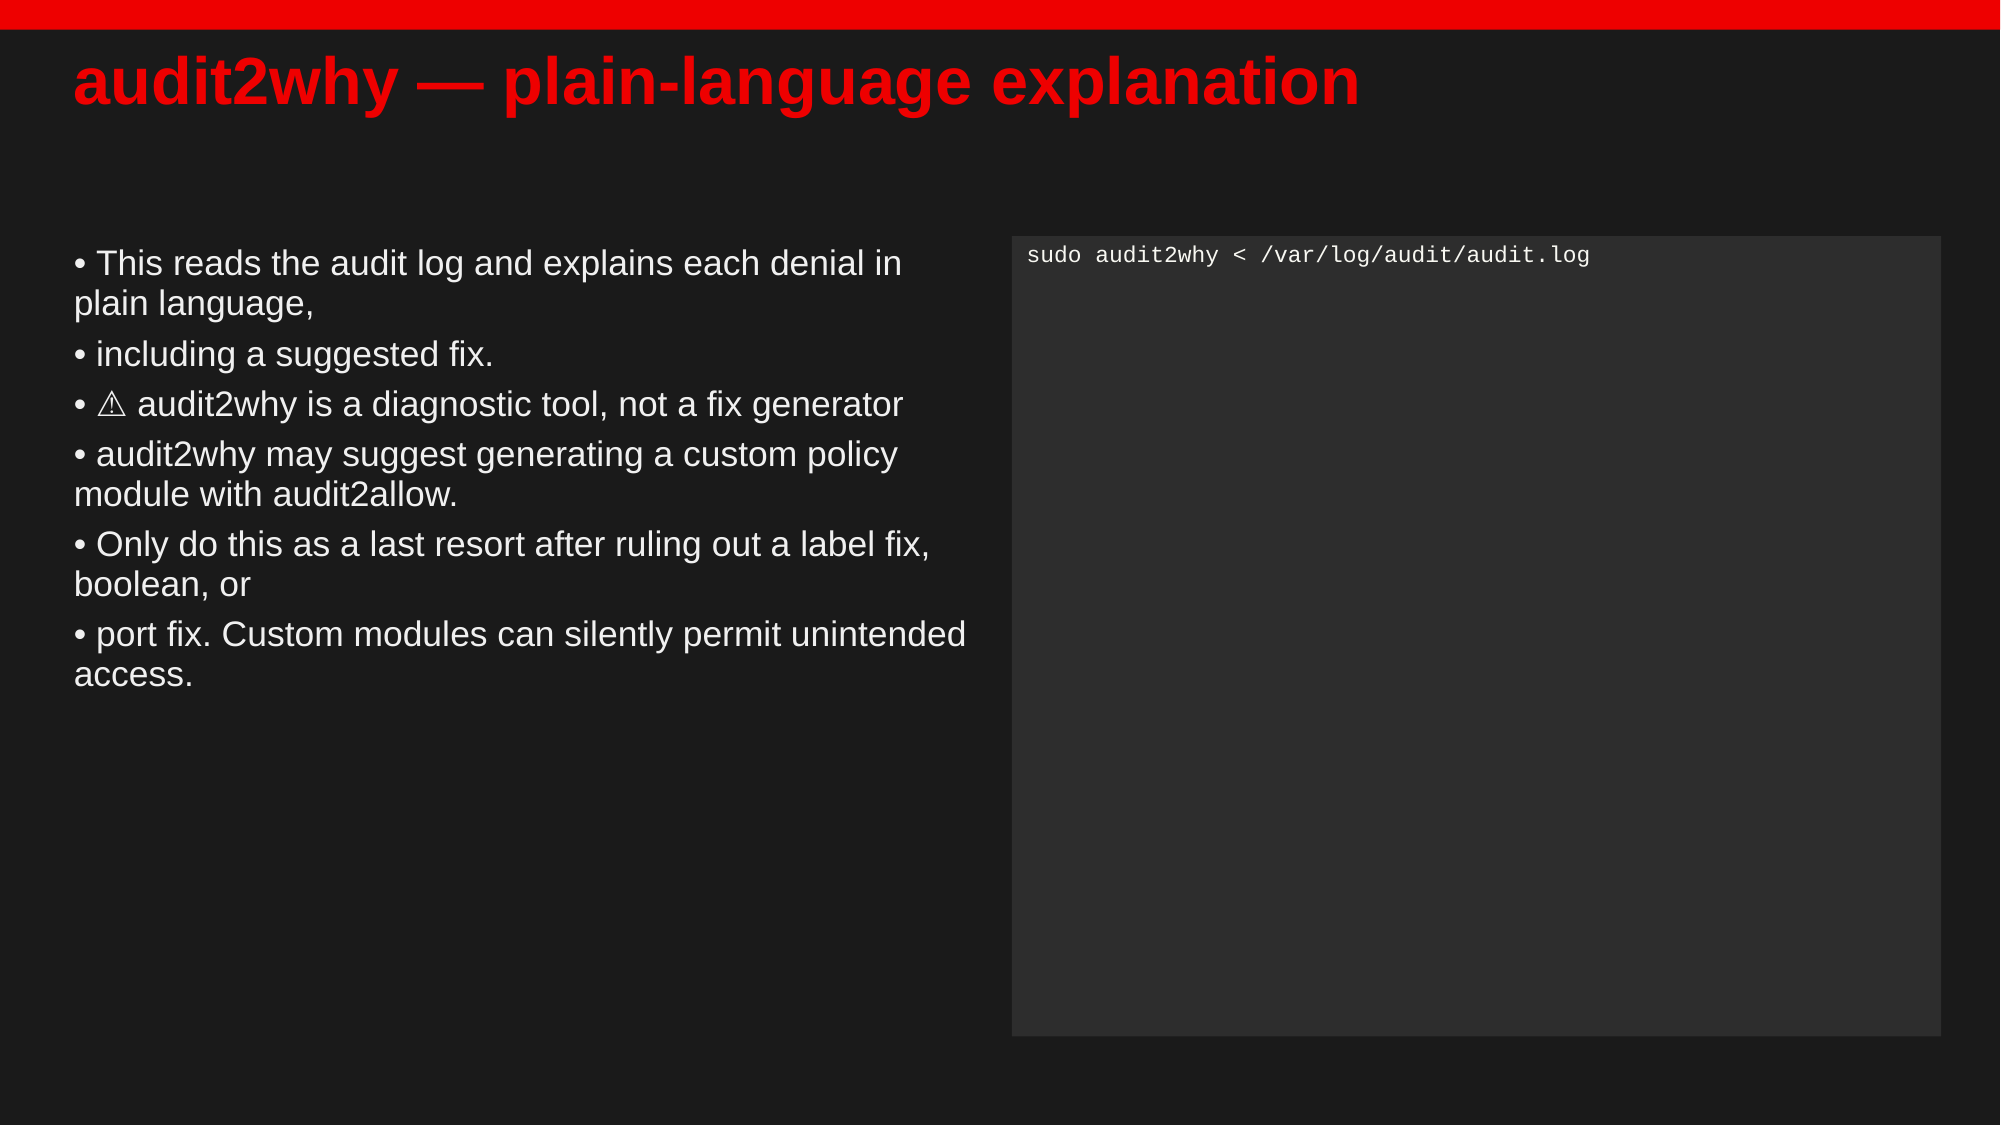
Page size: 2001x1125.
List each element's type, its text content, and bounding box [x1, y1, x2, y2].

text_box sudo audit2why < /var/log/audit/audit.log [1011, 236, 1942, 1037]
text_box audit2why — plain-language explanation [59, 36, 1942, 208]
text_box [0, 0, 2001, 30]
text_box • This reads the audit log and explains each denial in plain language, • including a suggested fix. • ⚠️ audit2why is a diagnostic tool, not a fix generator • audit2why may suggest generating a custom policy module with audit2allow. • Only do this as a last resort after ruling out a label fix, boolean, or • port fix. Custom modules can silently permit unintended access. [59, 236, 989, 1037]
